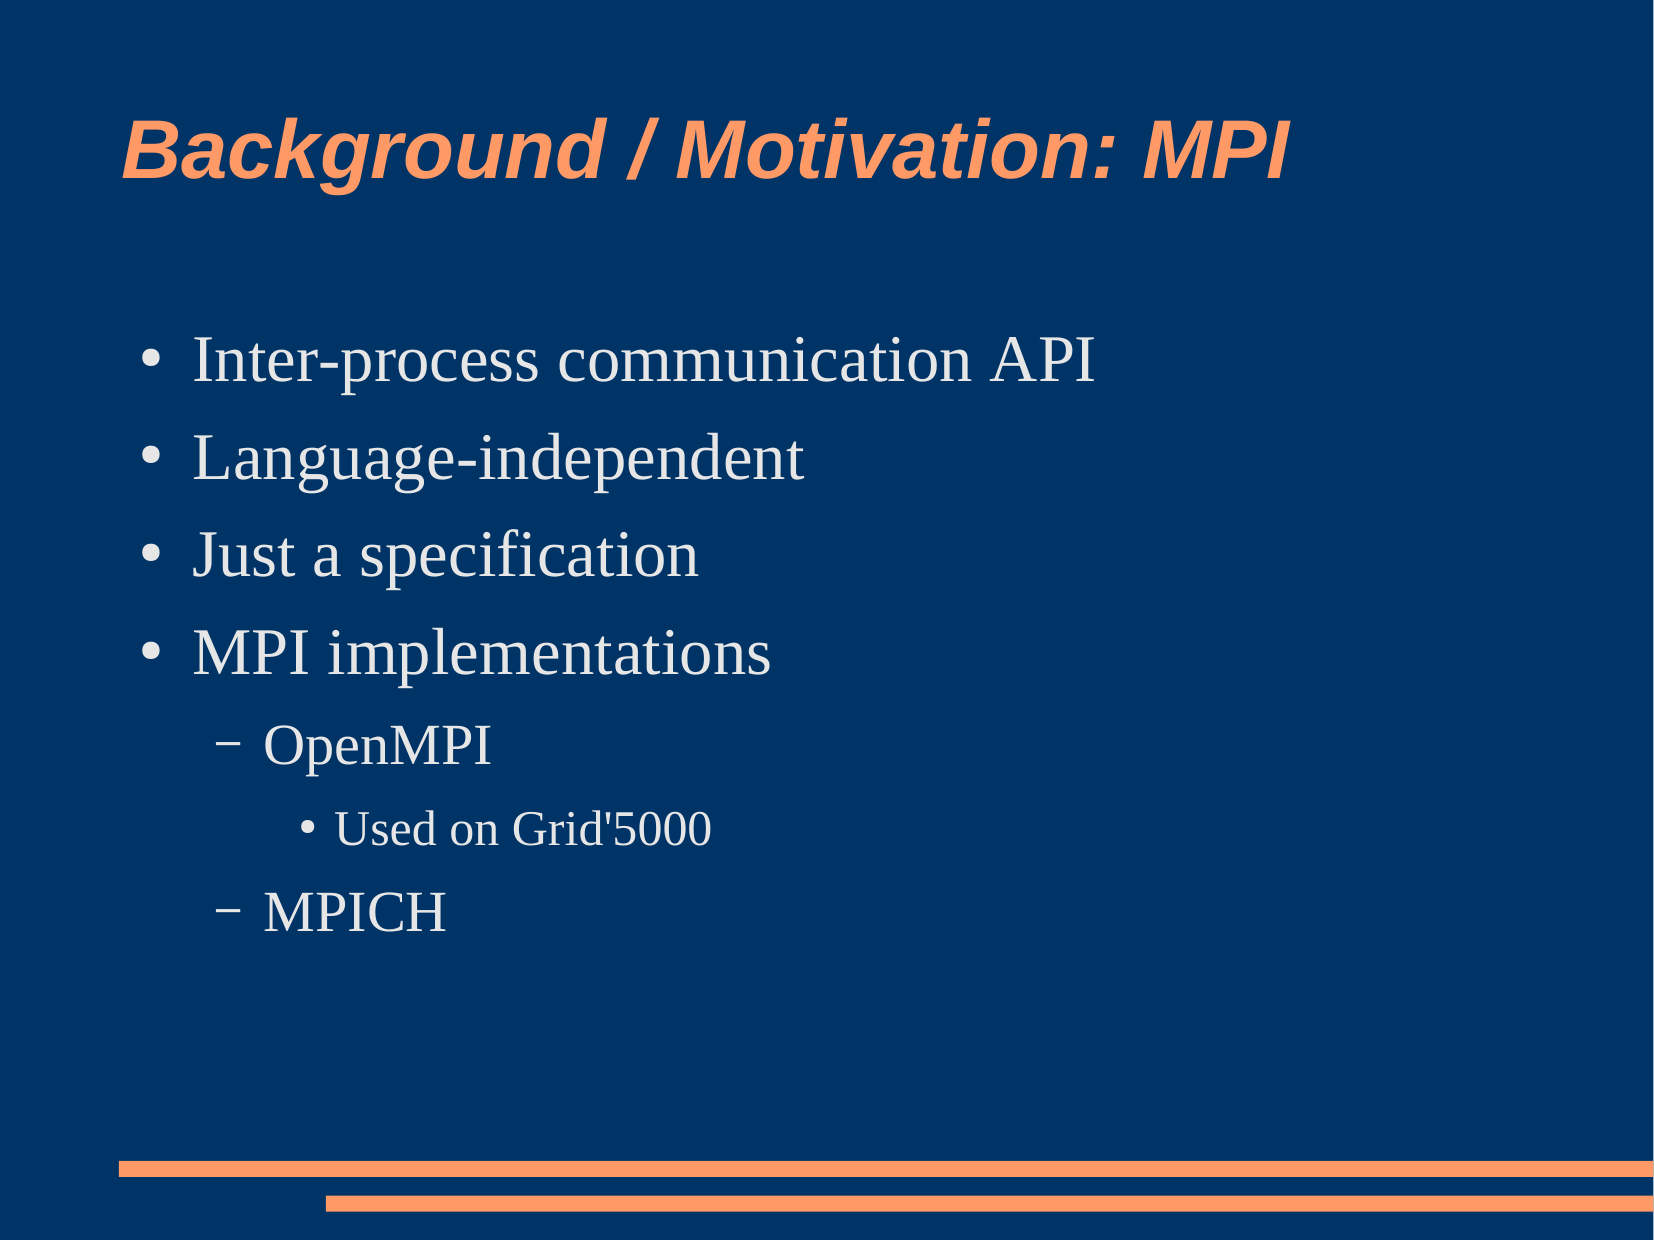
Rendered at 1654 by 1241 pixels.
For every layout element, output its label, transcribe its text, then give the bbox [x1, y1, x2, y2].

title Background / Motivation: MPI [121, 46, 1534, 254]
list Inter-process communication API Language-independent Just a specification MPI implementations OpenMPI Used on Grid'5000 MPICH [121, 322, 1561, 1126]
